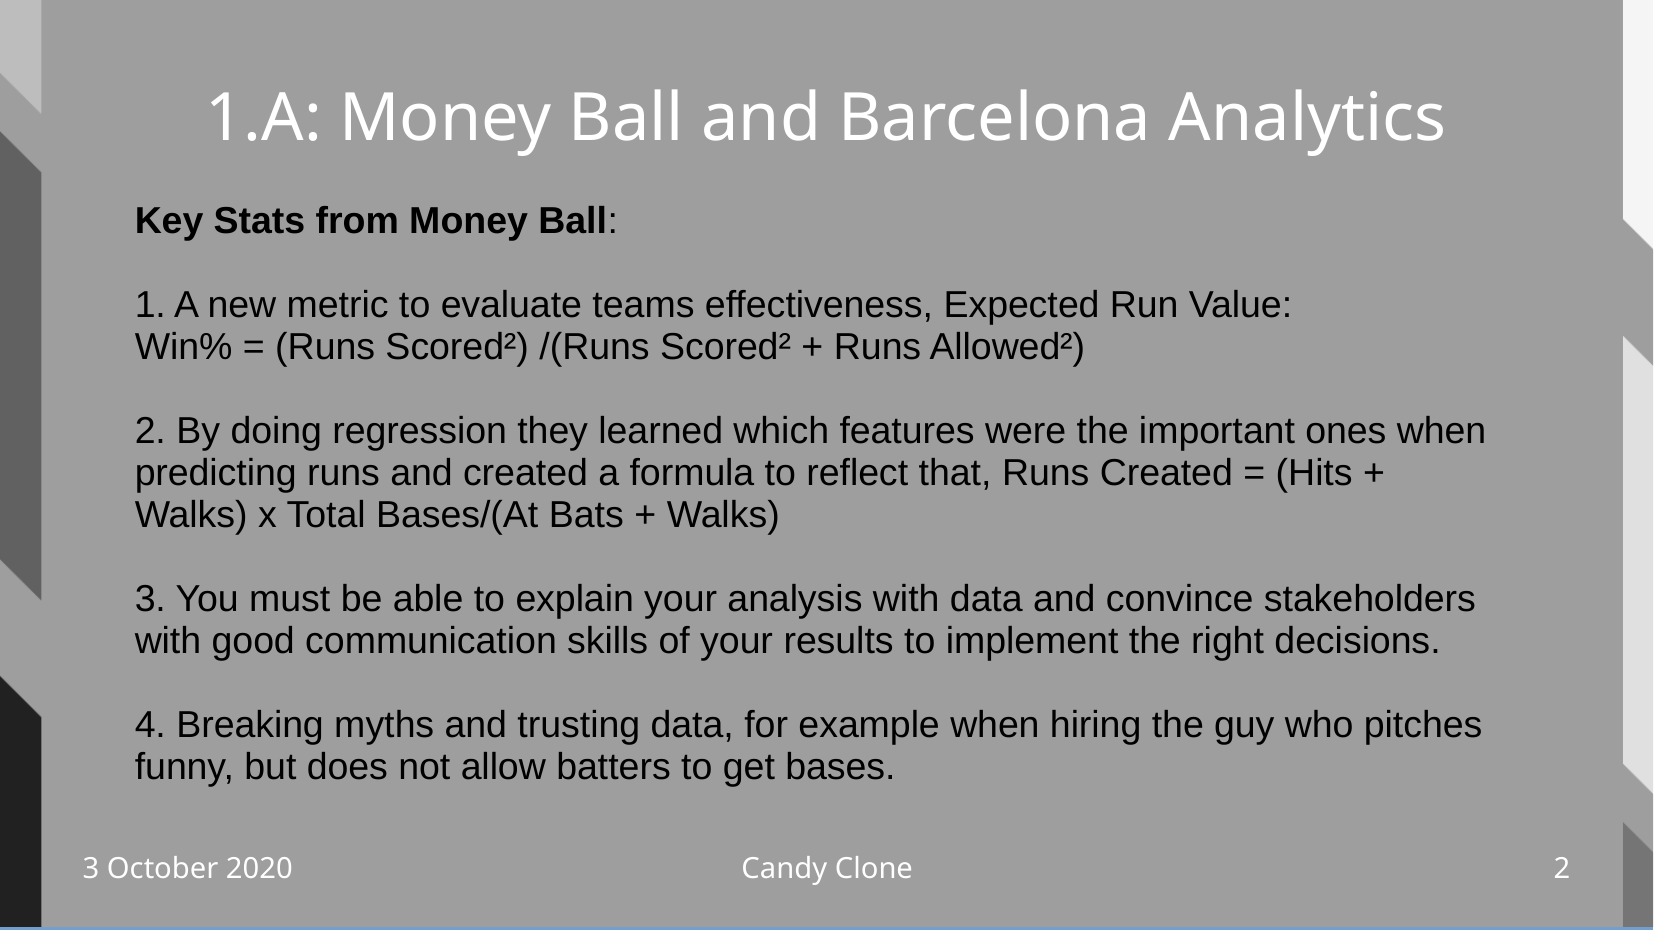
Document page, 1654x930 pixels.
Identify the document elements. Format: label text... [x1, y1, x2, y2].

text_box Key Stats from Money Ball: 1. A new metric to evaluate teams effectiveness, Expected Run Value: Win% = (Runs Scored²) /(Runs Scored² + Runs Allowed²) 2. By doing regression they learned which features were the important ones when predicting runs and created a formula to reflect that, Runs Created = (Hits + Walks) x Total Bases/(At Bats + Walks) 3. You must be able to explain your analysis with data and convince stakeholders with good communication skills of your results to implement the right decisions. 4. Breaking myths and trusting data, for example when hiring the guy who pitches funny, but does not allow batters to get bases. [120, 192, 1516, 837]
picture [0, 0, 1654, 927]
title 1.A: Money Ball and Barcelona Analytics [82, 37, 1571, 193]
